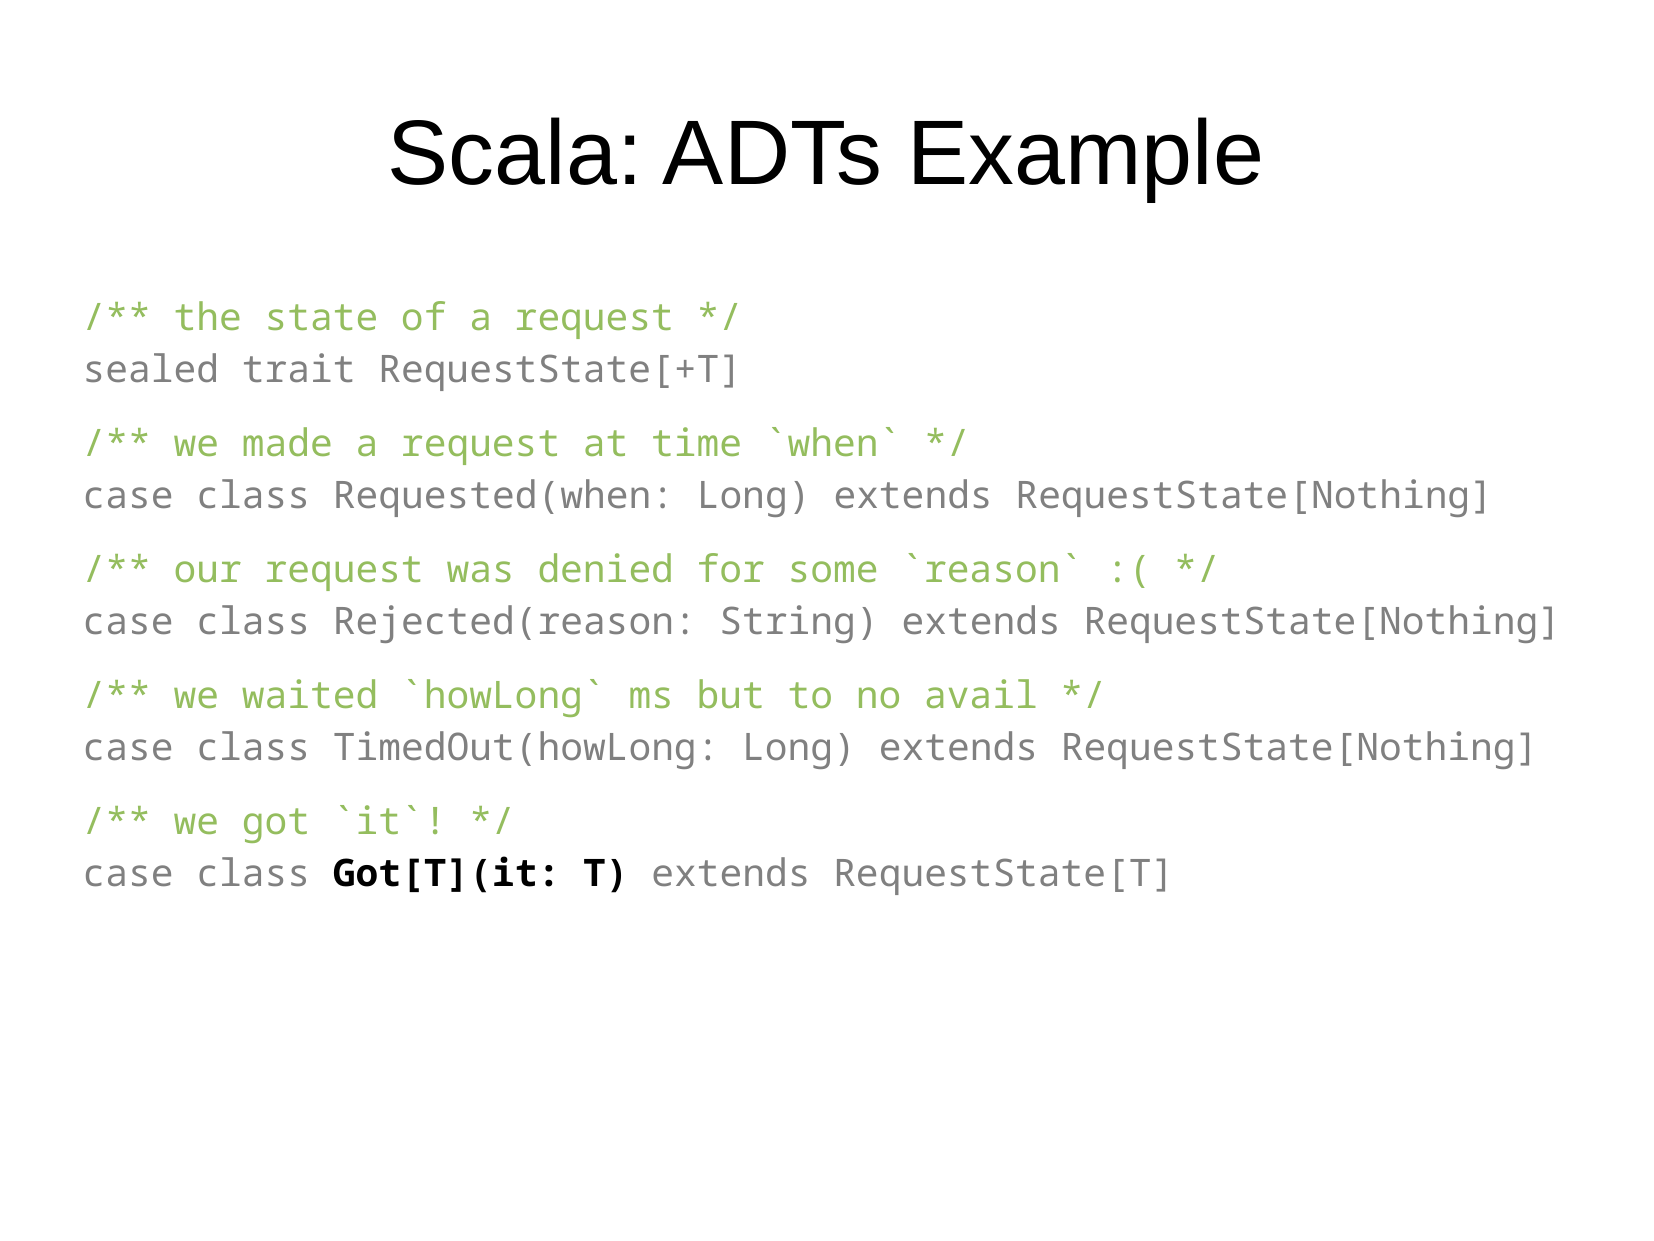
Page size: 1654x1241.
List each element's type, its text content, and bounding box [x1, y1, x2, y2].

title Scala: ADTs Example [82, 49, 1571, 257]
list /** the state of a request */ sealed trait RequestState[+T] /** we made a request at time `when` */ case class Requested(when: Long) extends RequestState[Nothing] /** our request was denied for some `reason` :( */ case class Rejected(reason: String) extends RequestState[Nothing] /** we waited `howLong` ms but to no avail */ case class TimedOut(howLong: Long) extends RequestState[Nothing] /** we got `it`! */ case class Got[T](it: T) extends RequestState[T] [82, 290, 1571, 1010]
